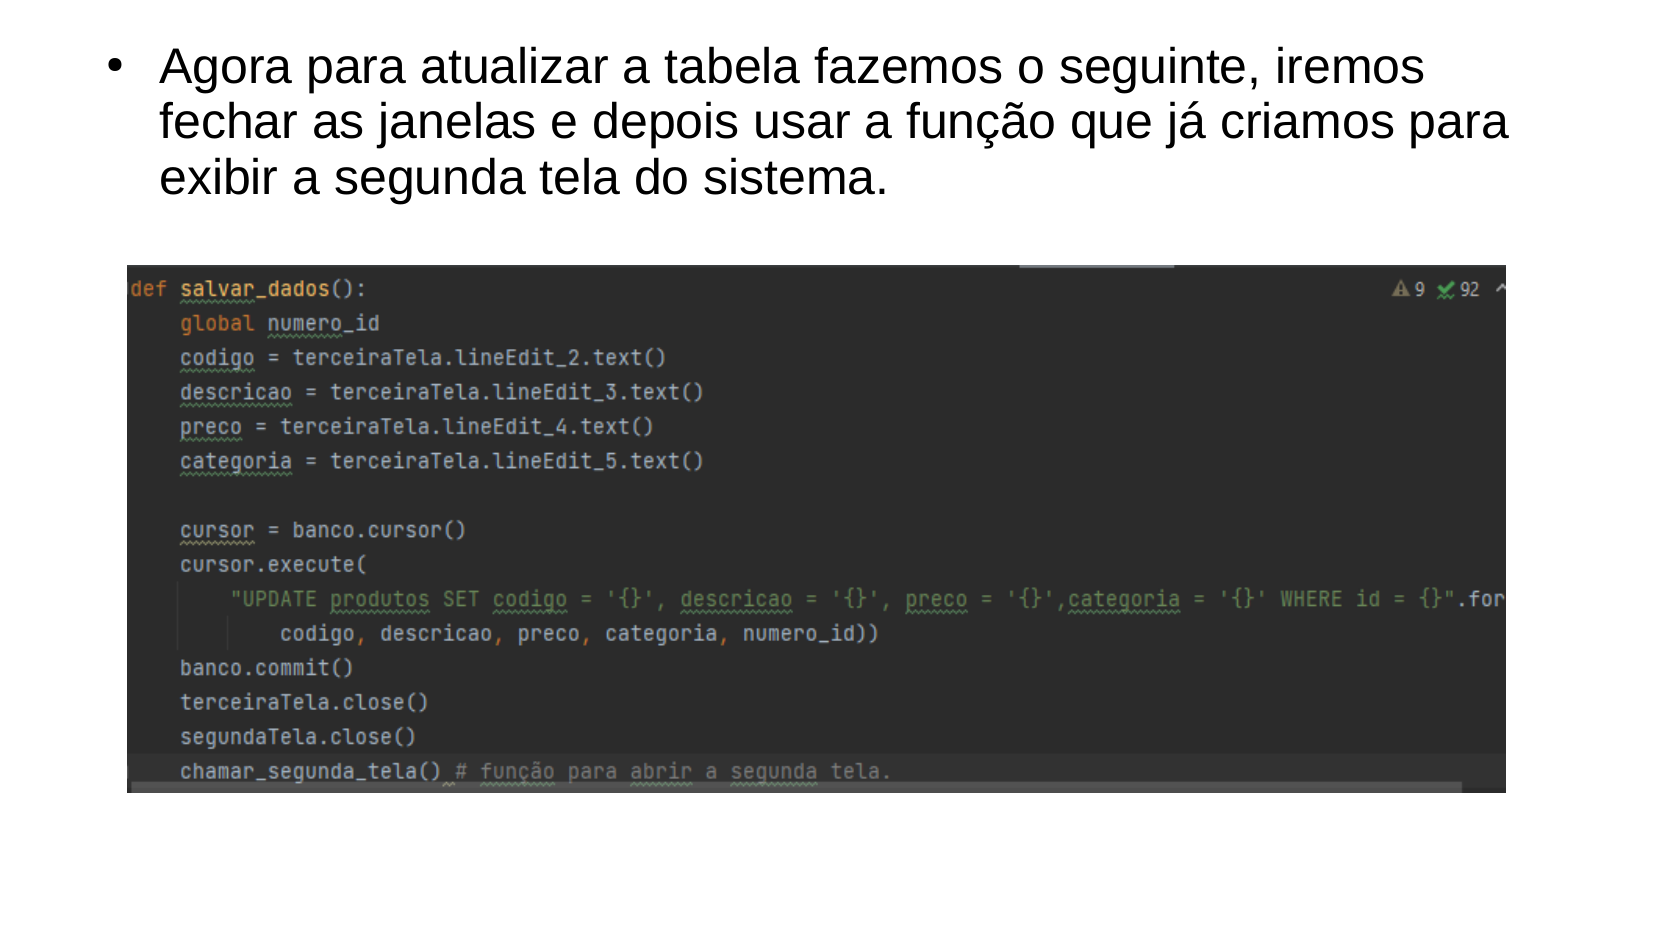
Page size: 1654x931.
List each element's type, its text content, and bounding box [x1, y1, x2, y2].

list Agora para atualizar a tabela fazemos o seguinte, iremos fechar as janelas e depois usar a função que já criamos para exibir a segunda tela do sistema. [88, 38, 1577, 207]
picture [127, 265, 1506, 793]
